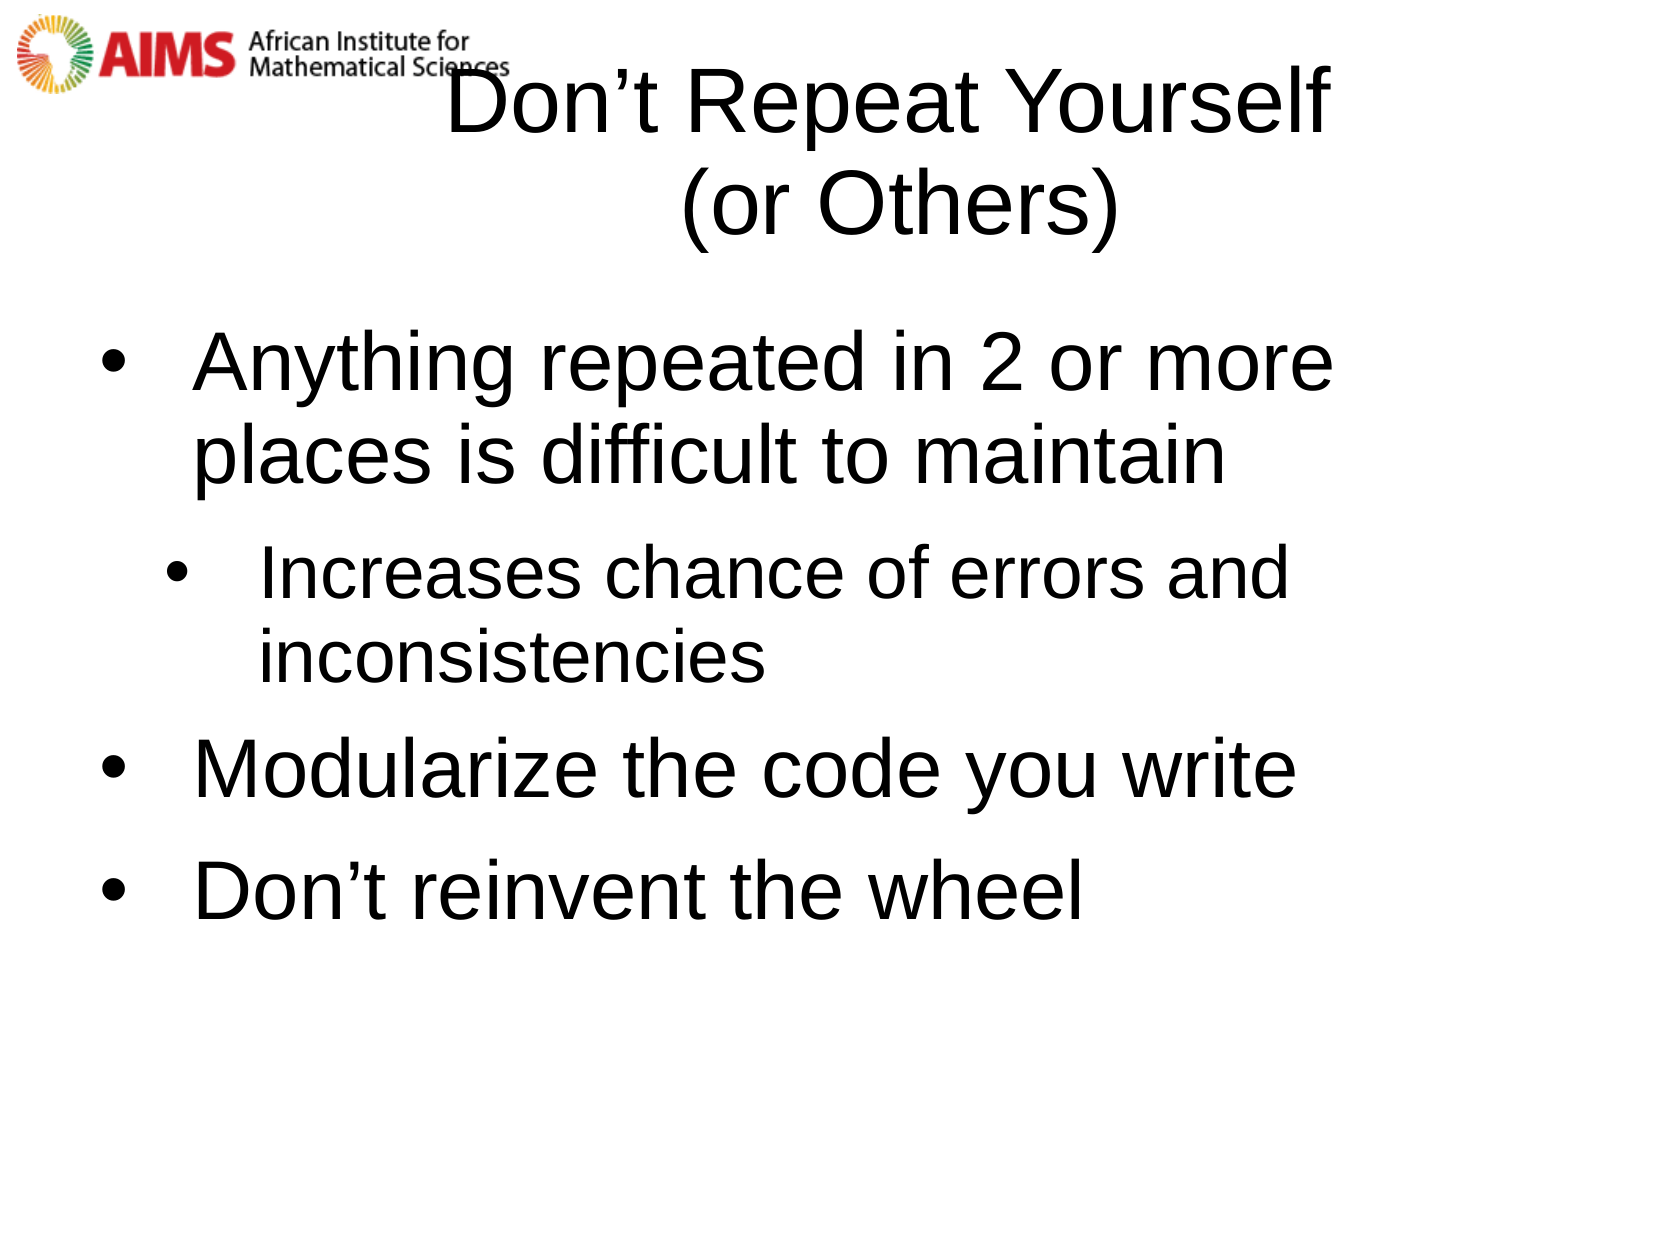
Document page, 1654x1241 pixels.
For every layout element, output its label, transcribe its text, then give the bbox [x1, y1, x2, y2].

list Anything repeated in 2 or more places is difficult to maintain Increases chance of errors and inconsistencies Modularize the code you write Don’t reinvent the wheel [82, 308, 1572, 1080]
picture [17, 14, 511, 94]
title Don’t Repeat Yourself (or Others) [231, 42, 1572, 264]
